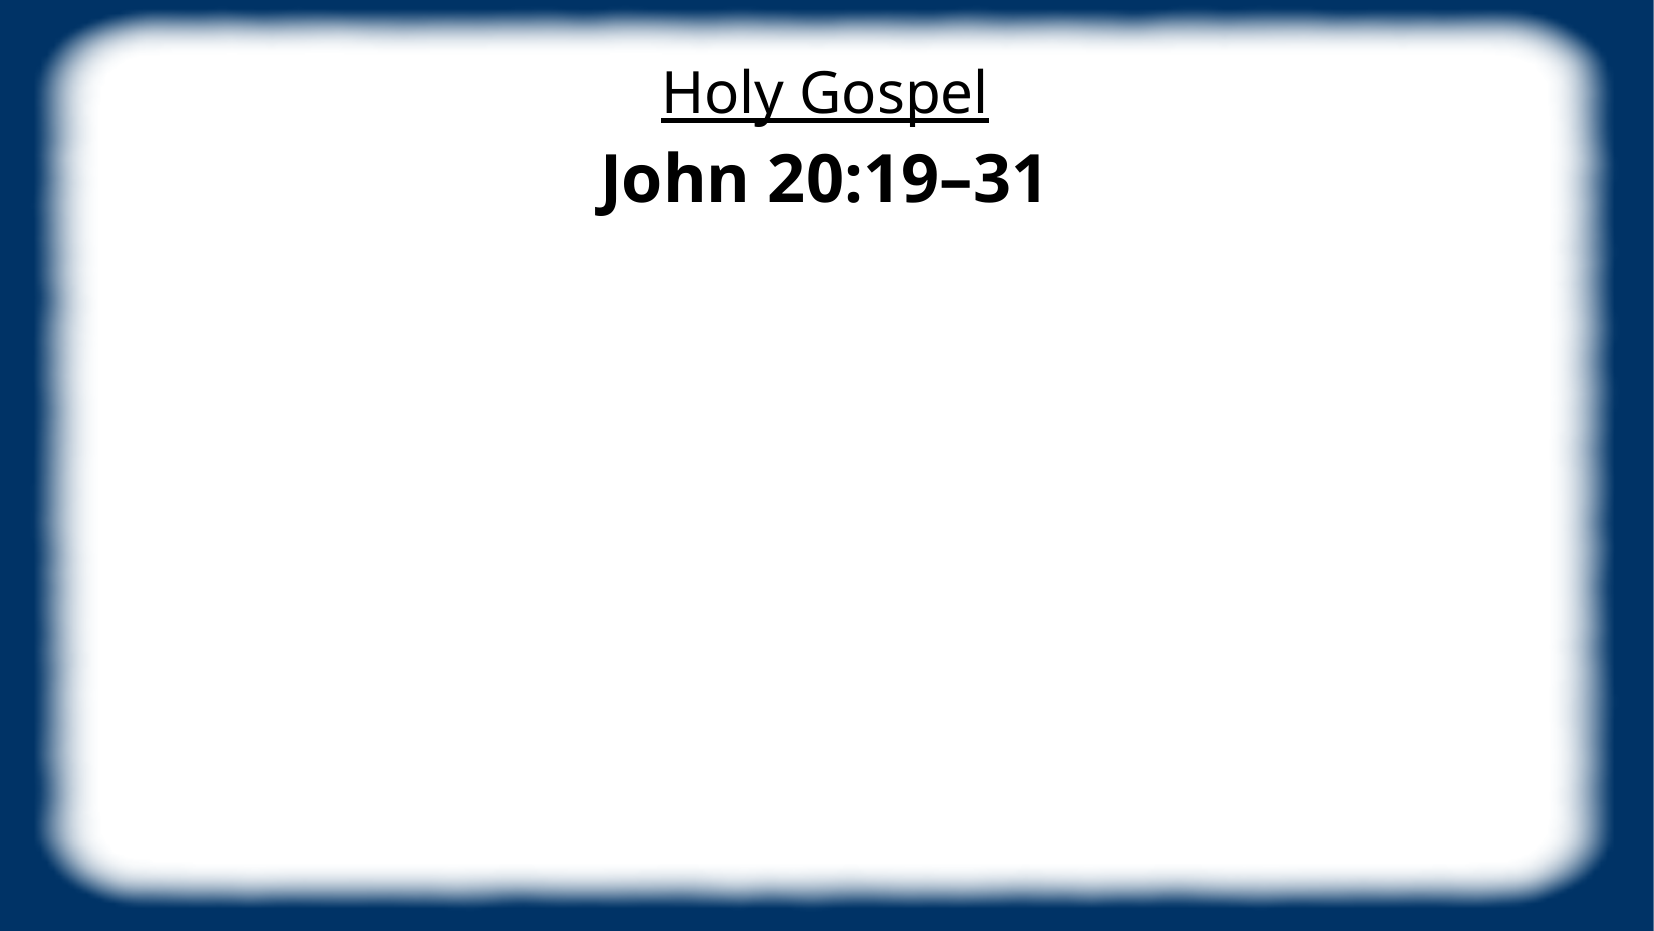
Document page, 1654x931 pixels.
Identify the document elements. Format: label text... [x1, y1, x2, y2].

text_box Holy Gospel John 20:19–31 [90, 44, 1561, 226]
picture [0, 0, 1654, 931]
